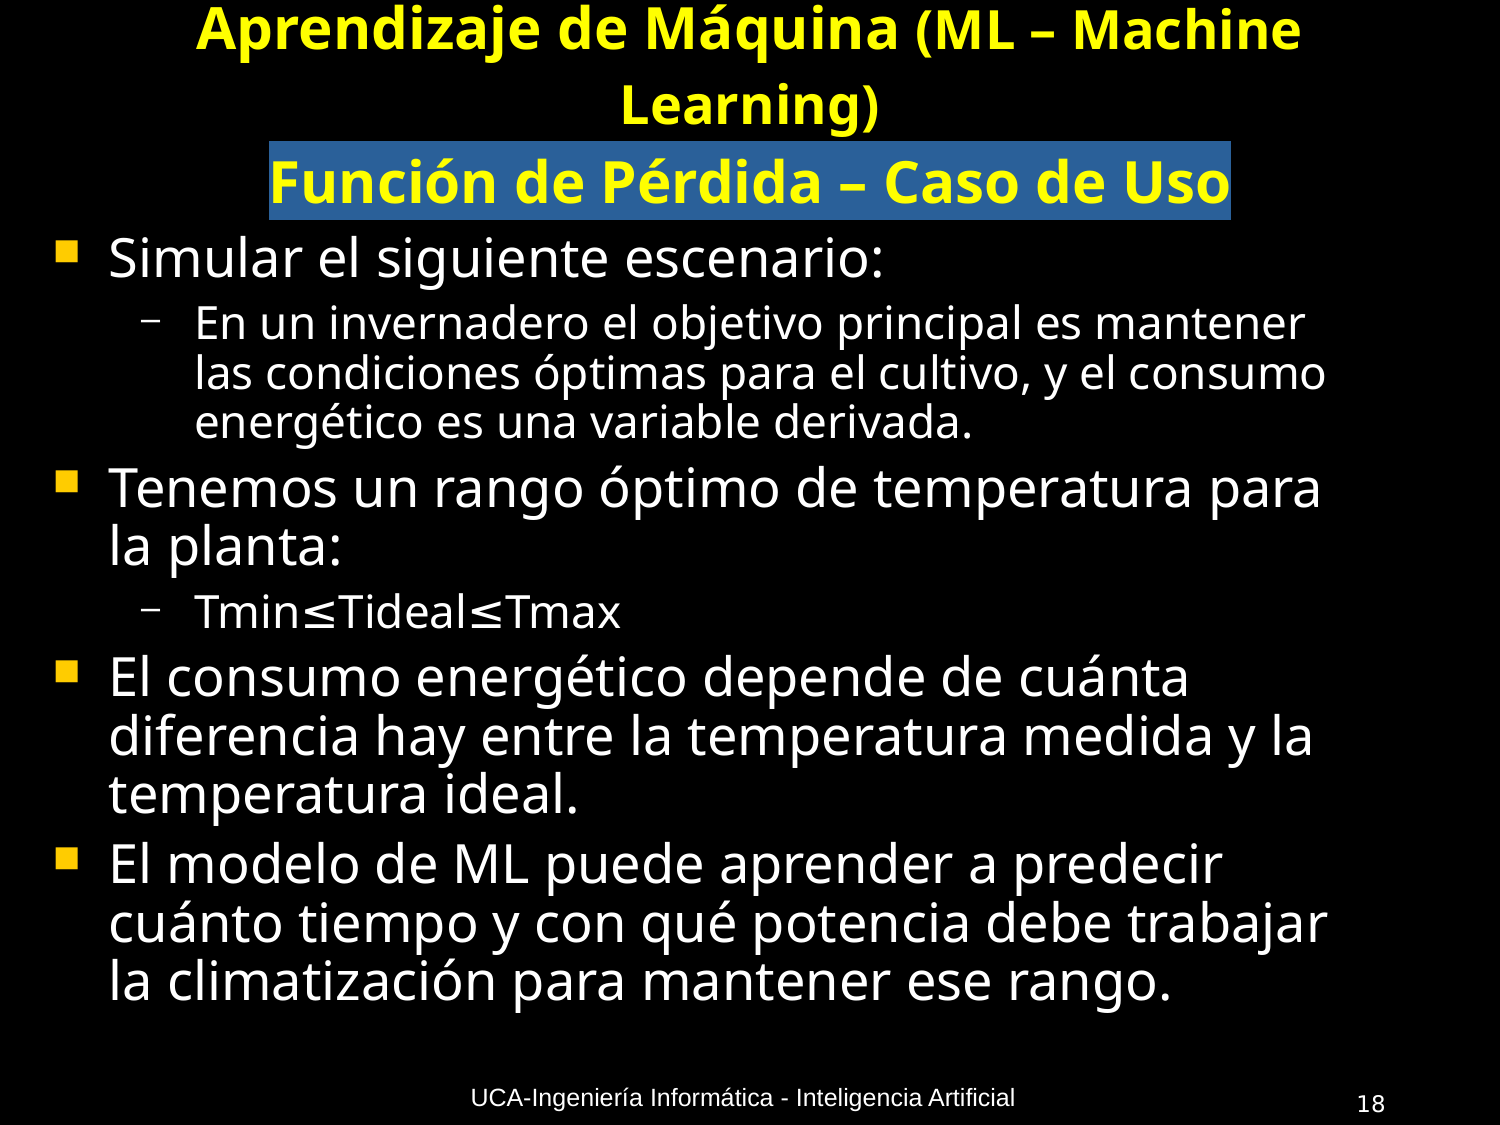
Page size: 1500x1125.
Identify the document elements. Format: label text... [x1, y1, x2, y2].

text_box Simular el siguiente escenario: En un invernadero el objetivo principal es mantener las condiciones óptimas para el cultivo, y el consumo energético es una variable derivada. Tenemos un rango óptimo de temperatura para la planta: Tmin⁡≤Tideal≤Tmax⁡ El consumo energético depende de cuánta diferencia hay entre la temperatura medida y la temperatura ideal. El modelo de ML puede aprender a predecir cuánto tiempo y con qué potencia debe trabajar la climatización para mantener ese rango. [37, 222, 1388, 1041]
title Aprendizaje de Máquina (ML – Machine Learning) Función de Pérdida – Caso de Uso [75, 45, 1425, 162]
